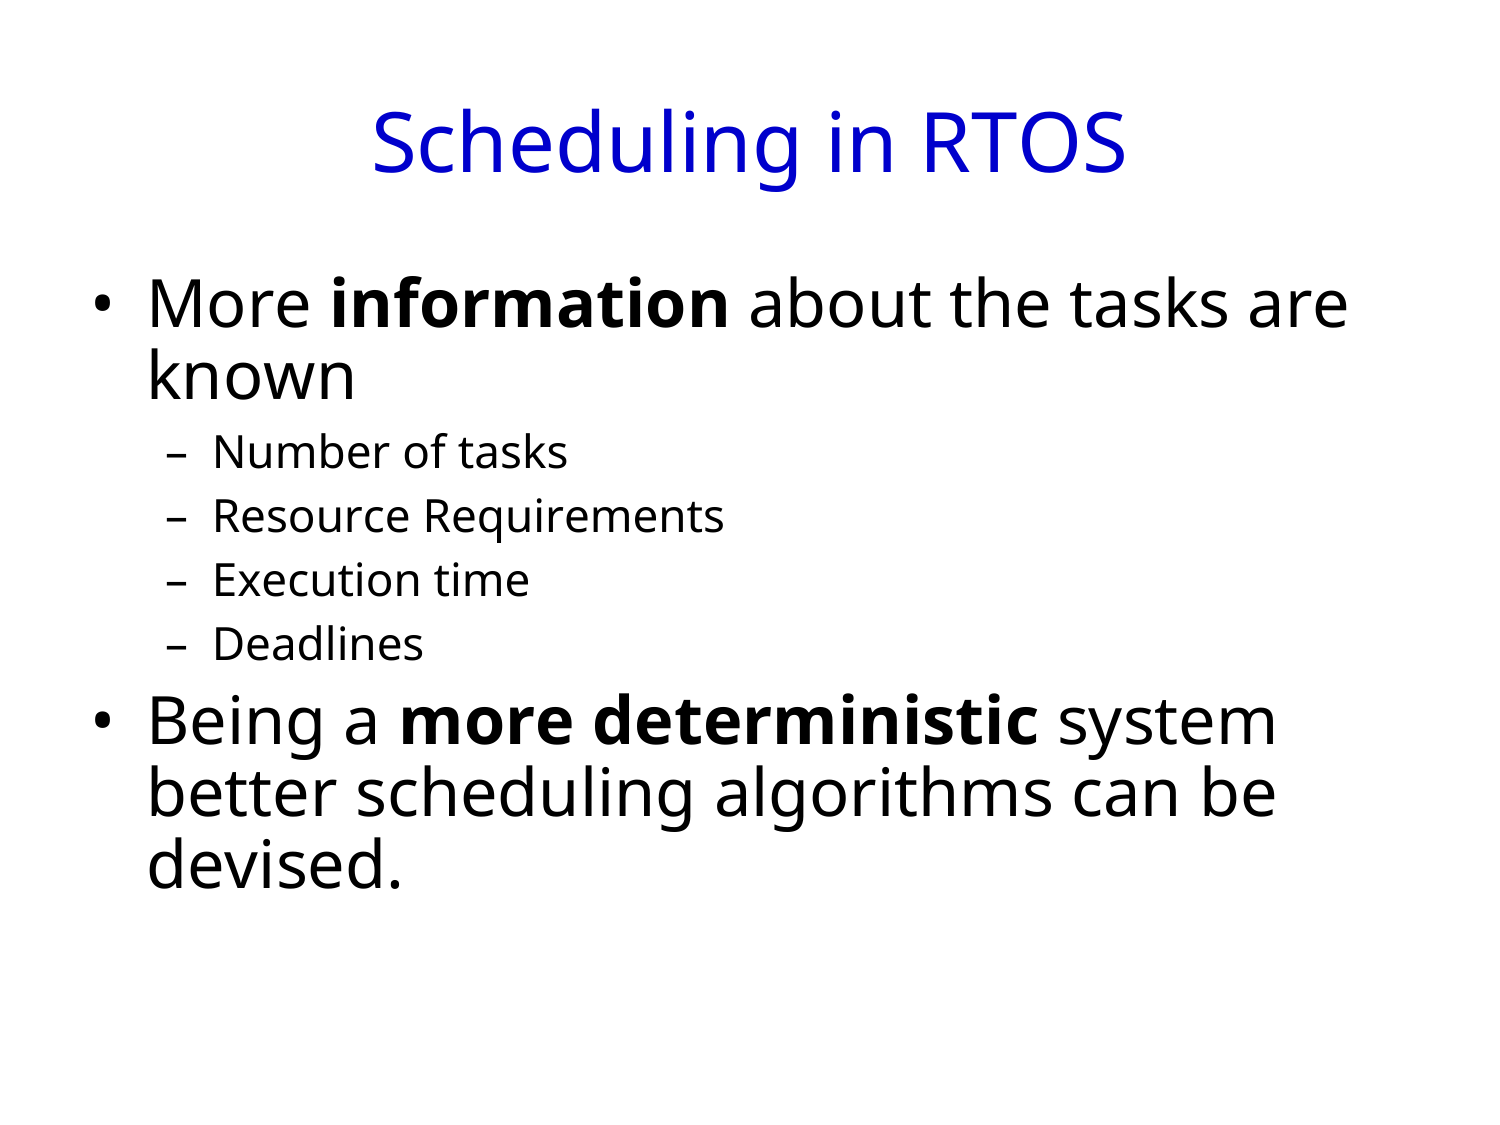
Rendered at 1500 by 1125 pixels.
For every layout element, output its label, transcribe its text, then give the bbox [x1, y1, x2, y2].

list More information about the tasks are known Number of tasks Resource Requirements Execution time Deadlines Being a more deterministic system better scheduling algorithms can be devised. [75, 262, 1426, 1005]
title Scheduling in RTOS [75, 45, 1426, 233]
